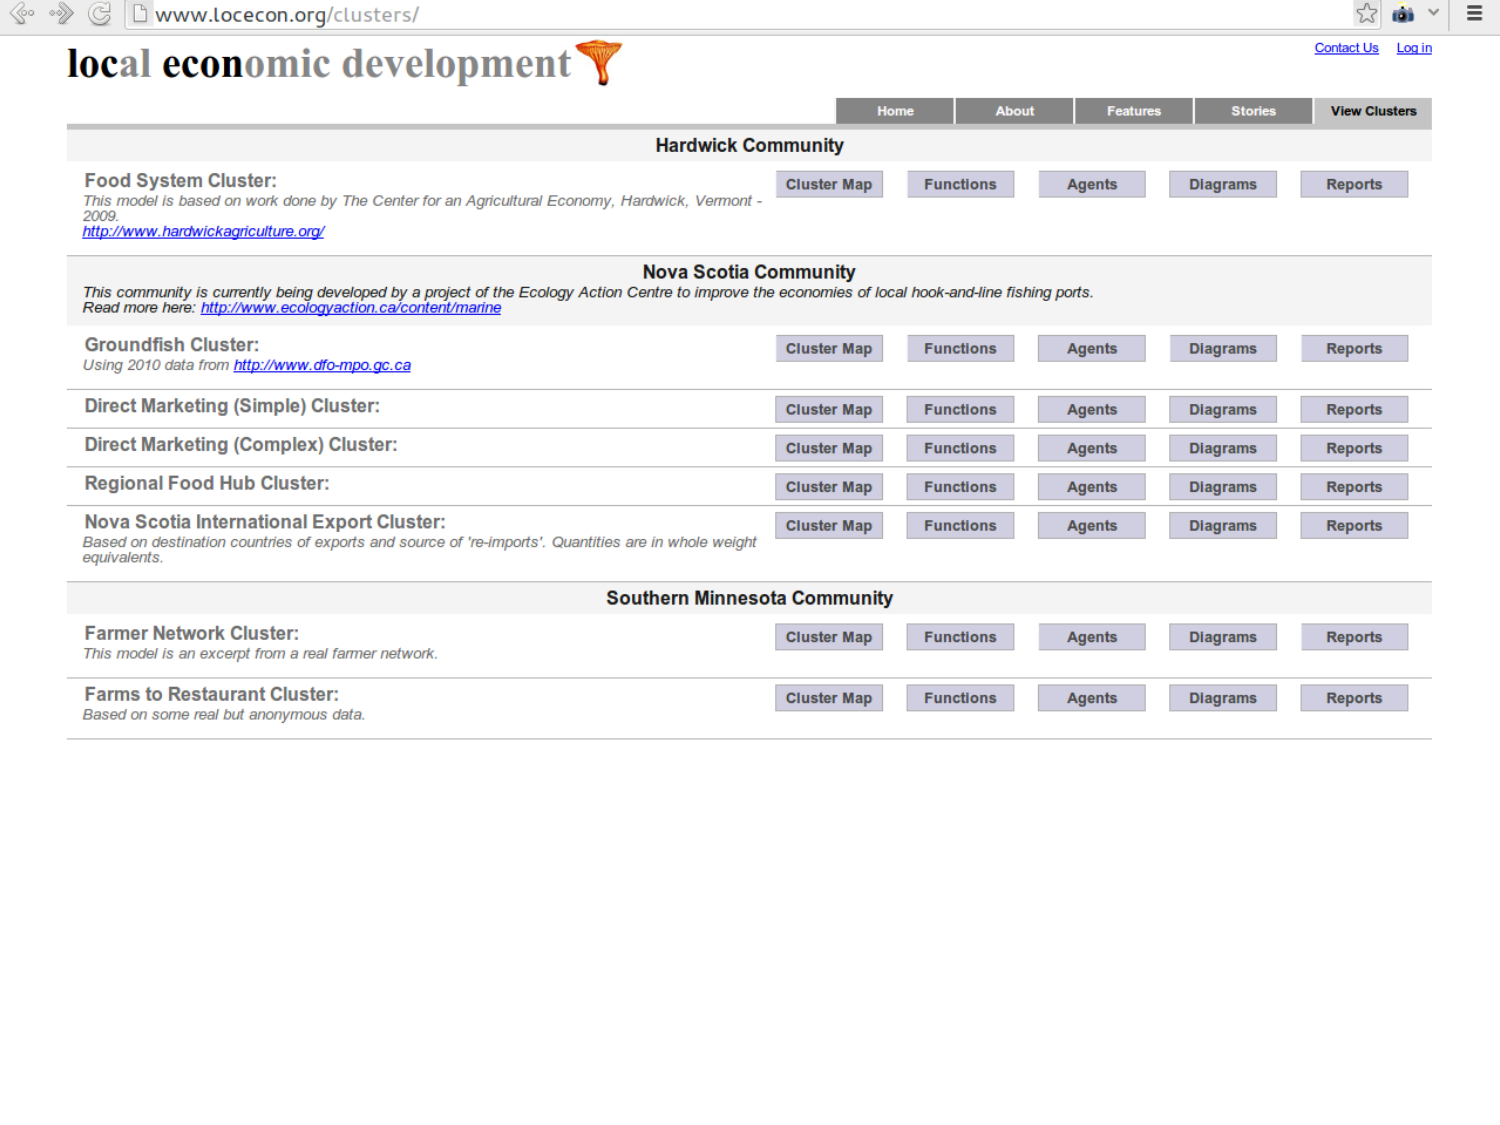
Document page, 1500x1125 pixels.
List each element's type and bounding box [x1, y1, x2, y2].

text_box [0, 0, 1500, 1125]
